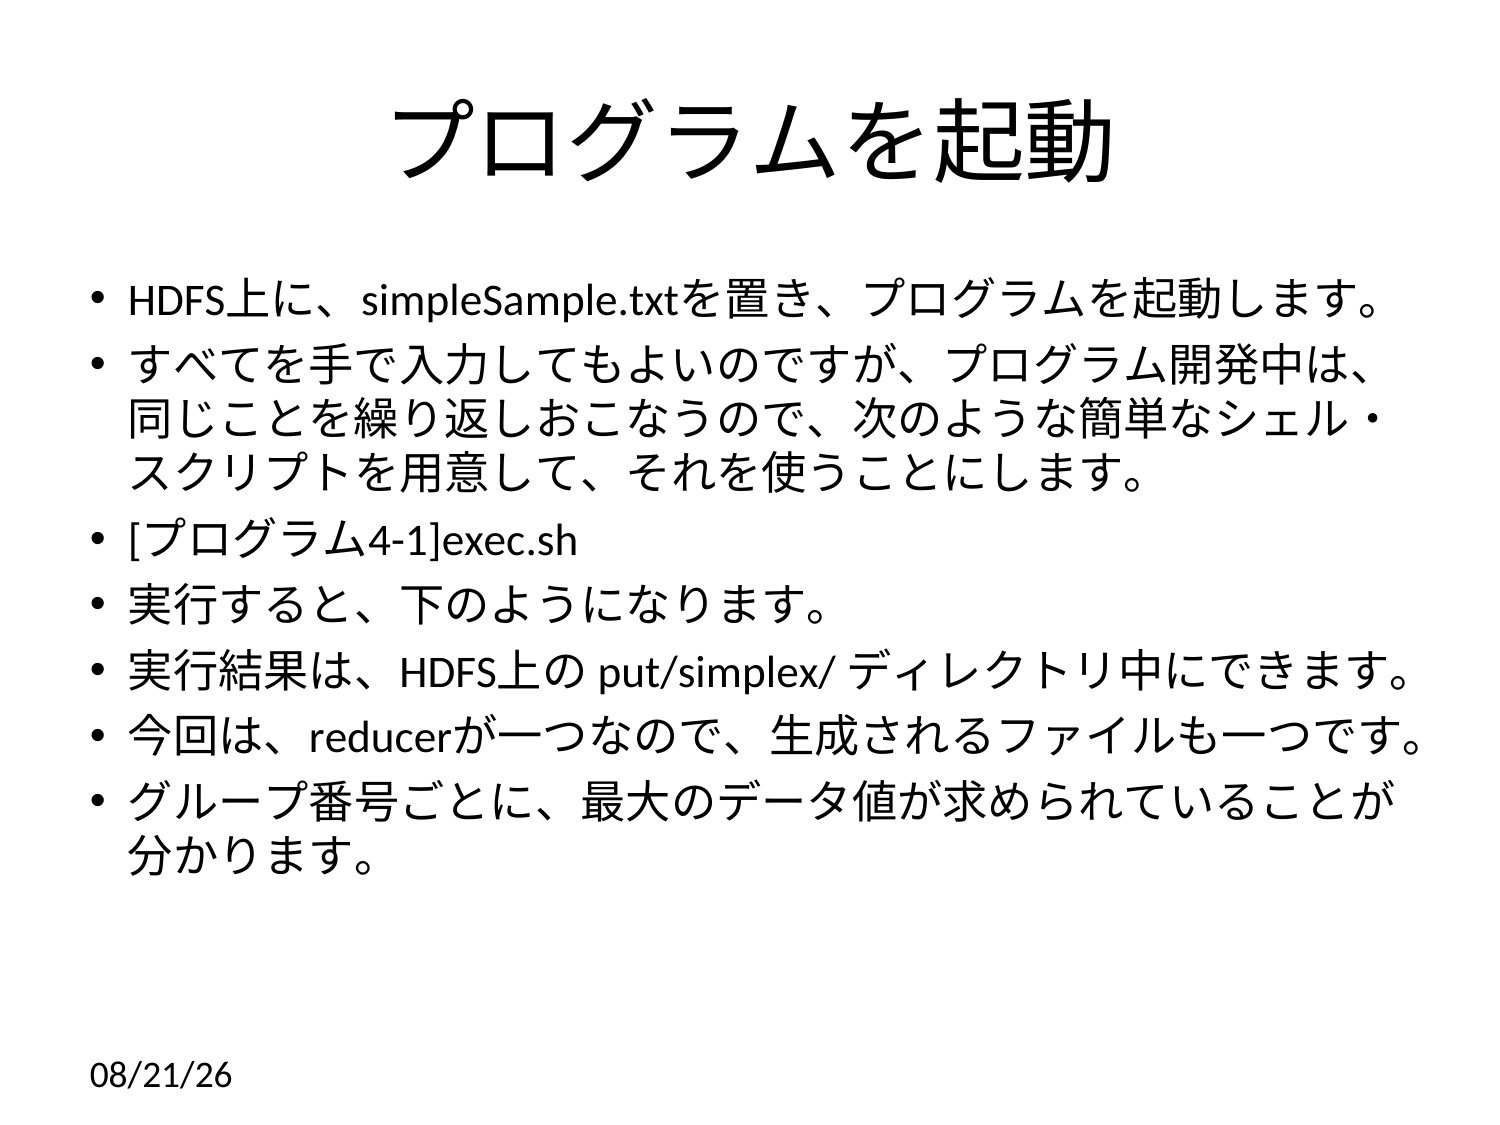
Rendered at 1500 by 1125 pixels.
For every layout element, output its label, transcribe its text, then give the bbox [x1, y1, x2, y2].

title プログラムを起動 [75, 21, 1426, 257]
list HDFS上に、simpleSample.txtを置き、プログラムを起動します。 すべてを手で入力してもよいのですが、プログラム開発中は、同じことを繰り返しおこなうので、次のような簡単なシェル・スクリプトを用意して、それを使うことにします。 [プログラム4-1]exec.sh 実行すると、下のようになります。 実行結果は、HDFS上の put/simplex/ ディレクトリ中にできます。 今回は、reducerが一つなので、生成されるファイルも一つです。 グループ番号ごとに、最大のデータ値が求められていることが分かります。 [75, 262, 1426, 1006]
